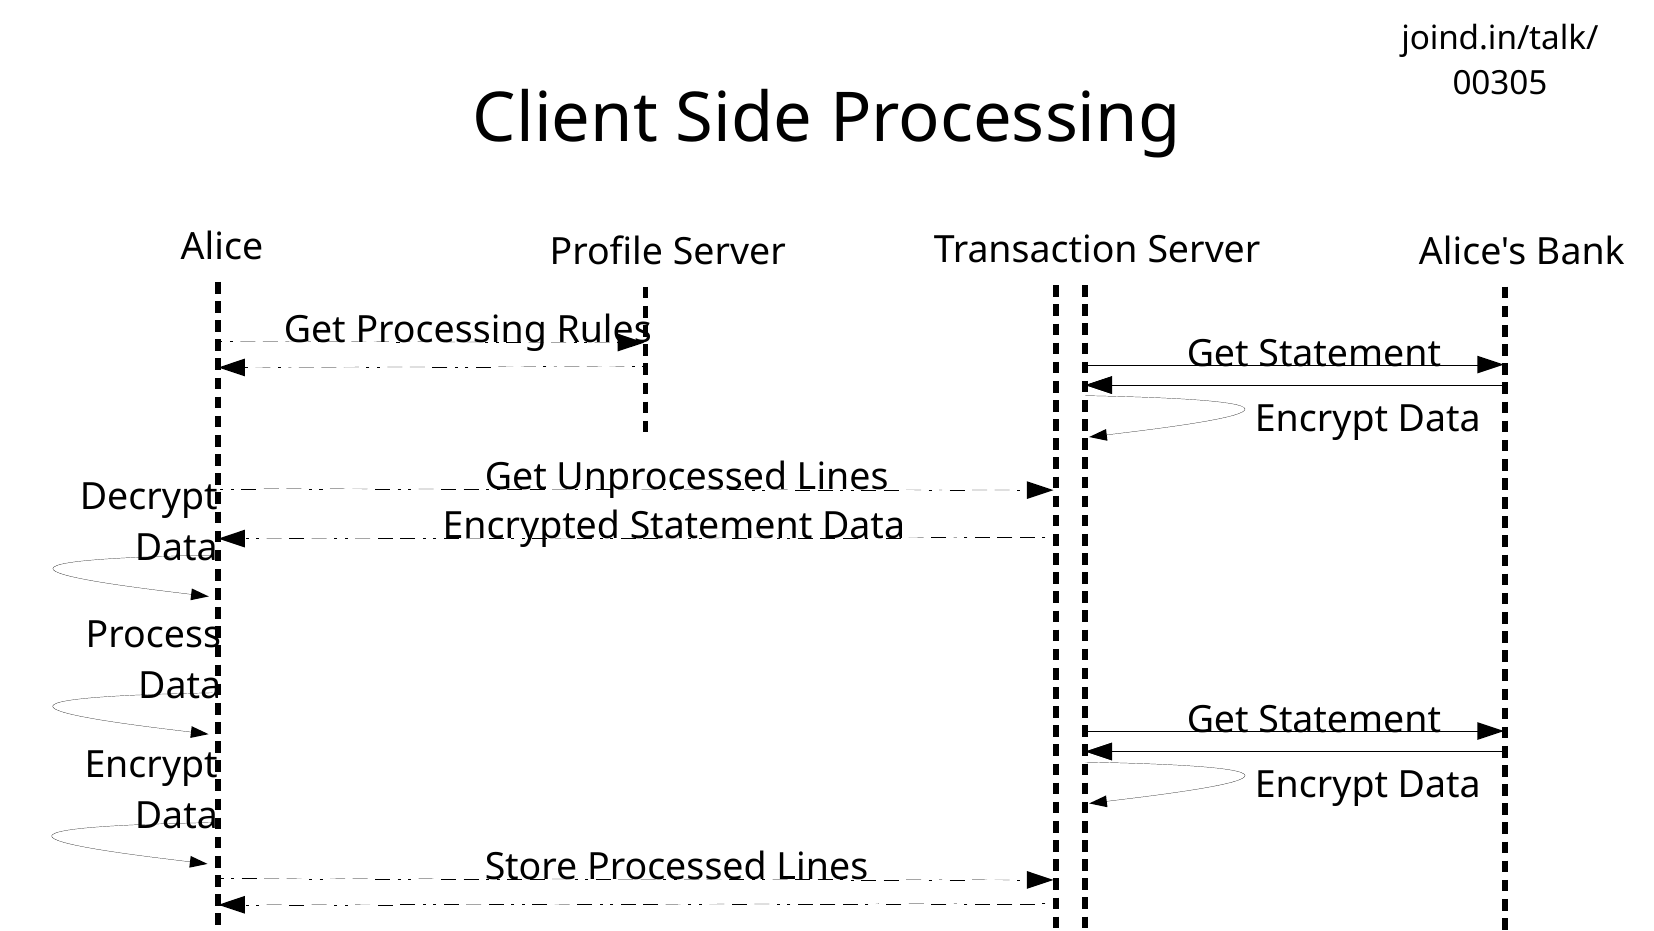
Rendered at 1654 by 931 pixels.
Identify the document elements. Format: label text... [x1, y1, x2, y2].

title Client Side Processing [82, 37, 1571, 193]
text_box Get Processing Rules [269, 295, 627, 353]
text_box Alice [165, 212, 271, 271]
text_box Get Statement [1172, 318, 1419, 377]
text_box Encrypt Data [1240, 750, 1464, 857]
text_box Get Statement [1172, 685, 1419, 743]
text_box Decrypt Data [65, 462, 295, 569]
text_box Alice's Bank [1404, 216, 1607, 275]
text_box Store Processed Lines [470, 832, 828, 891]
text_box Encrypted Statement Data [428, 491, 848, 550]
text_box Transaction Server [919, 215, 1222, 274]
text_box Profile Server [534, 216, 758, 275]
text_box Encrypt Data [69, 729, 300, 837]
text_box Encrypt Data [1240, 383, 1464, 491]
text_box Get Unprocessed Lines [469, 442, 839, 491]
text_box Process Data [70, 600, 301, 707]
